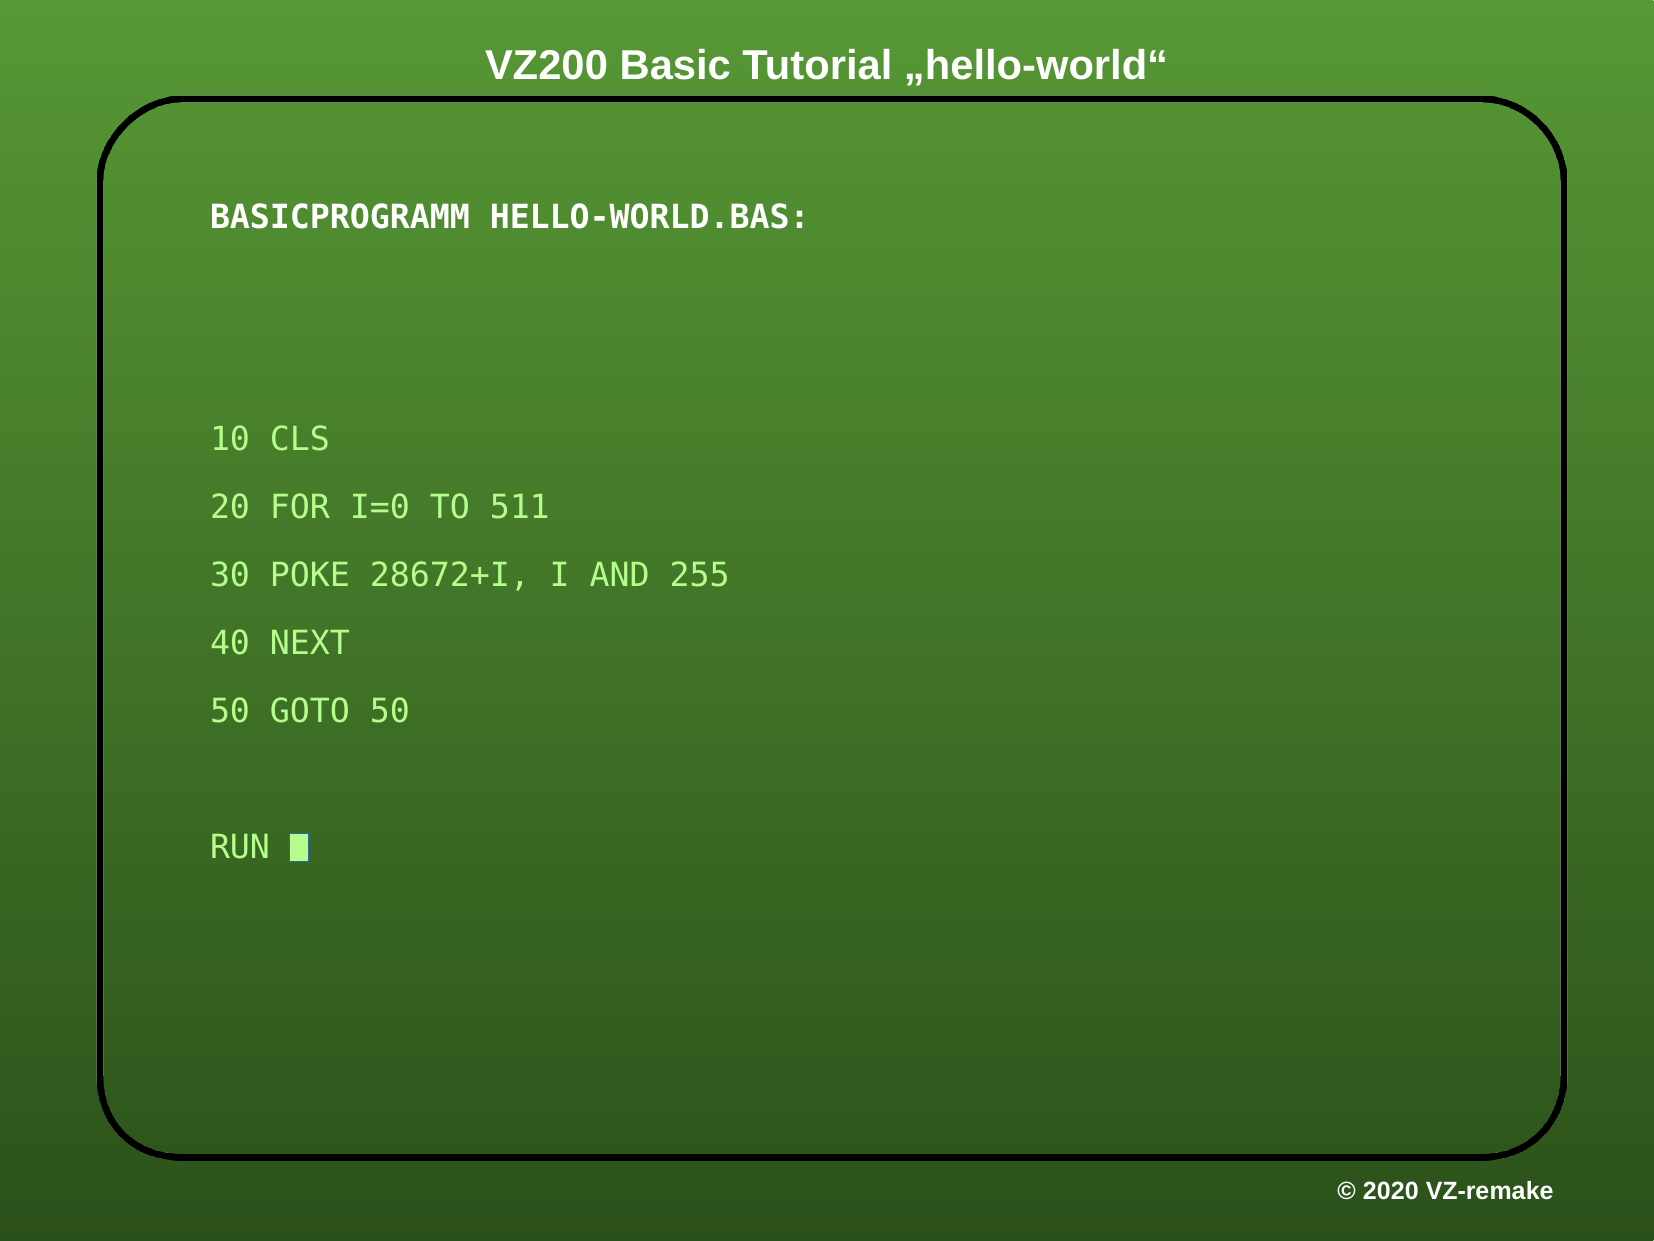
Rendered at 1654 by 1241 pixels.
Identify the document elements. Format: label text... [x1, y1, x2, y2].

picture [1502, 1188, 1506, 1199]
picture [59, 58, 1607, 1199]
list BASICPROGRAMM HELLO-WORLD.BAS: 10 CLS 20 FOR I=0 TO 511 30 POKE 28672+I, I AND 255 40 NEXT 50 GOTO 50 RUN [129, 129, 1536, 1111]
title VZ200 Basic Tutorial „hello-world“ [82, 35, 1571, 95]
picture [1408, 1184, 1413, 1196]
text_box [289, 833, 309, 862]
picture [1339, 1183, 1354, 1198]
picture [1380, 1184, 1385, 1196]
